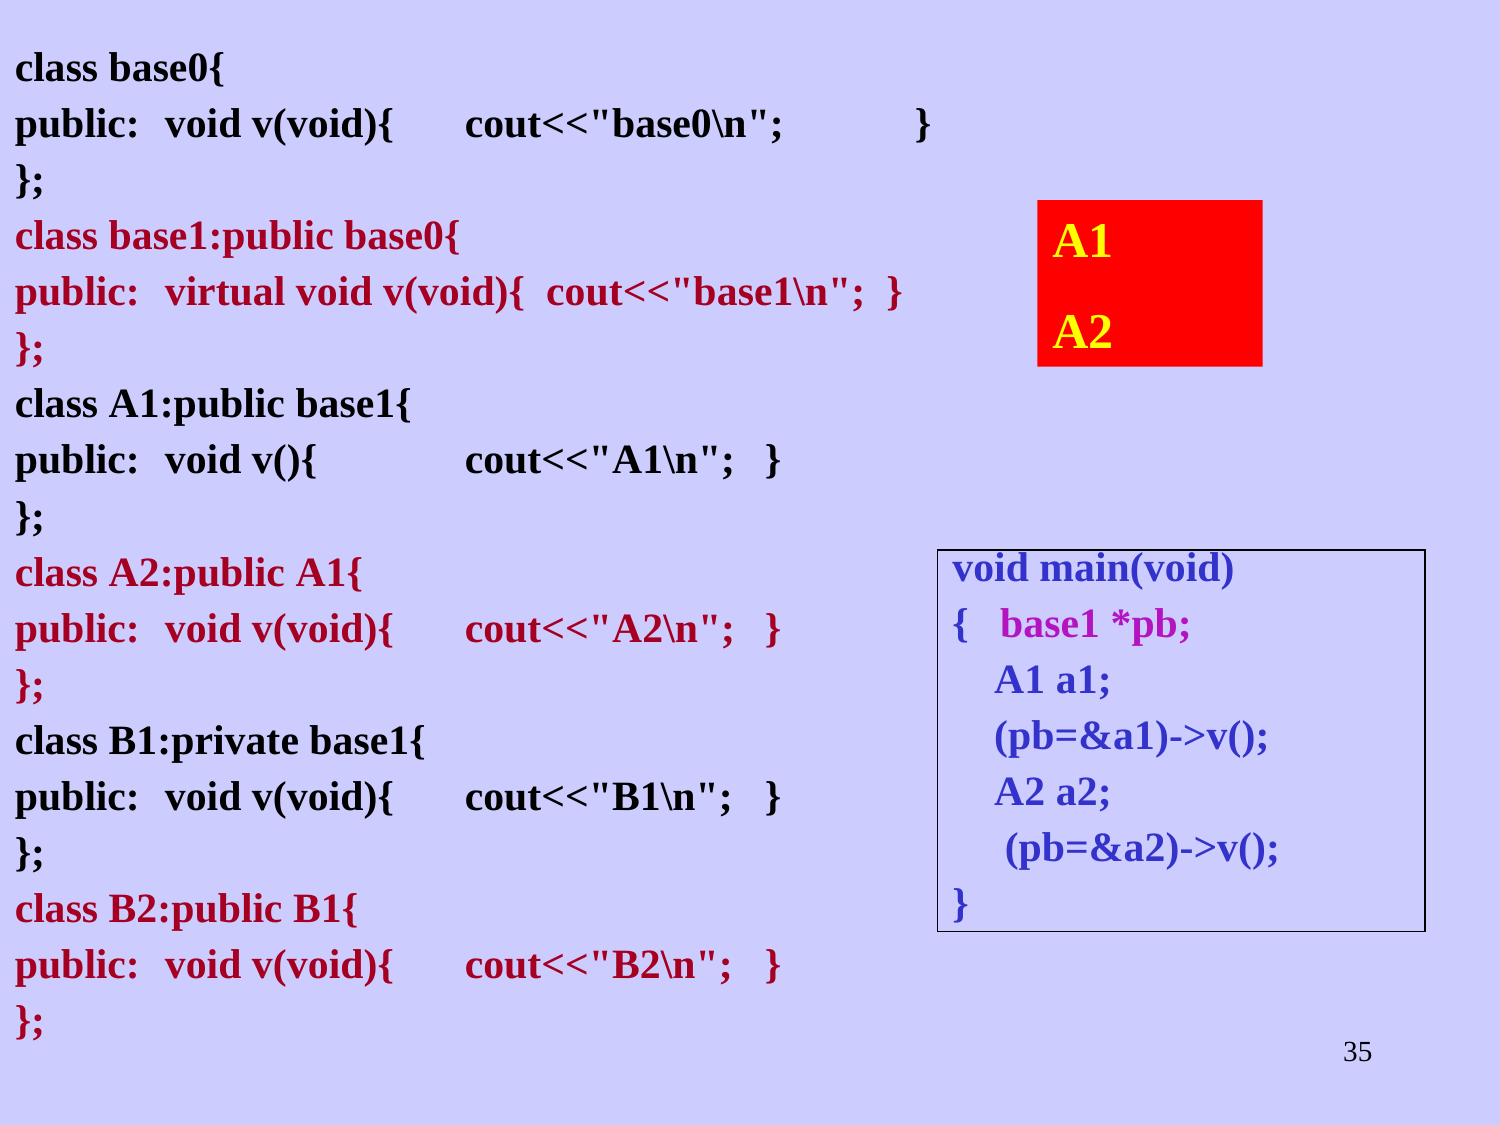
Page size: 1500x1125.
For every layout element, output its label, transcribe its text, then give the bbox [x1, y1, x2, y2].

text_box <编号> [1074, 1025, 1388, 1101]
text_box class base0{ public: void v(void){ cout<<"base0\n"; } }; class base1:public base0{ public: virtual void v(void){ cout<<"base1\n"; } }; class A1:public base1{ public: void v(){ cout<<"A1\n"; } }; class A2:public A1{ public: void v(void){ cout<<"A2\n"; } }; class B1:private base1{ public: void v(void){ cout<<"B1\n"; } }; class B2:public B1{ public: void v(void){ cout<<"B2\n"; } }; [0, 50, 1101, 1049]
text_box A1 A2 [1037, 200, 1263, 367]
text_box void main(void) { base1 *pb; A1 a1; (pb=&a1)->v(); A2 a2; (pb=&a2)->v(); } [937, 549, 1426, 932]
